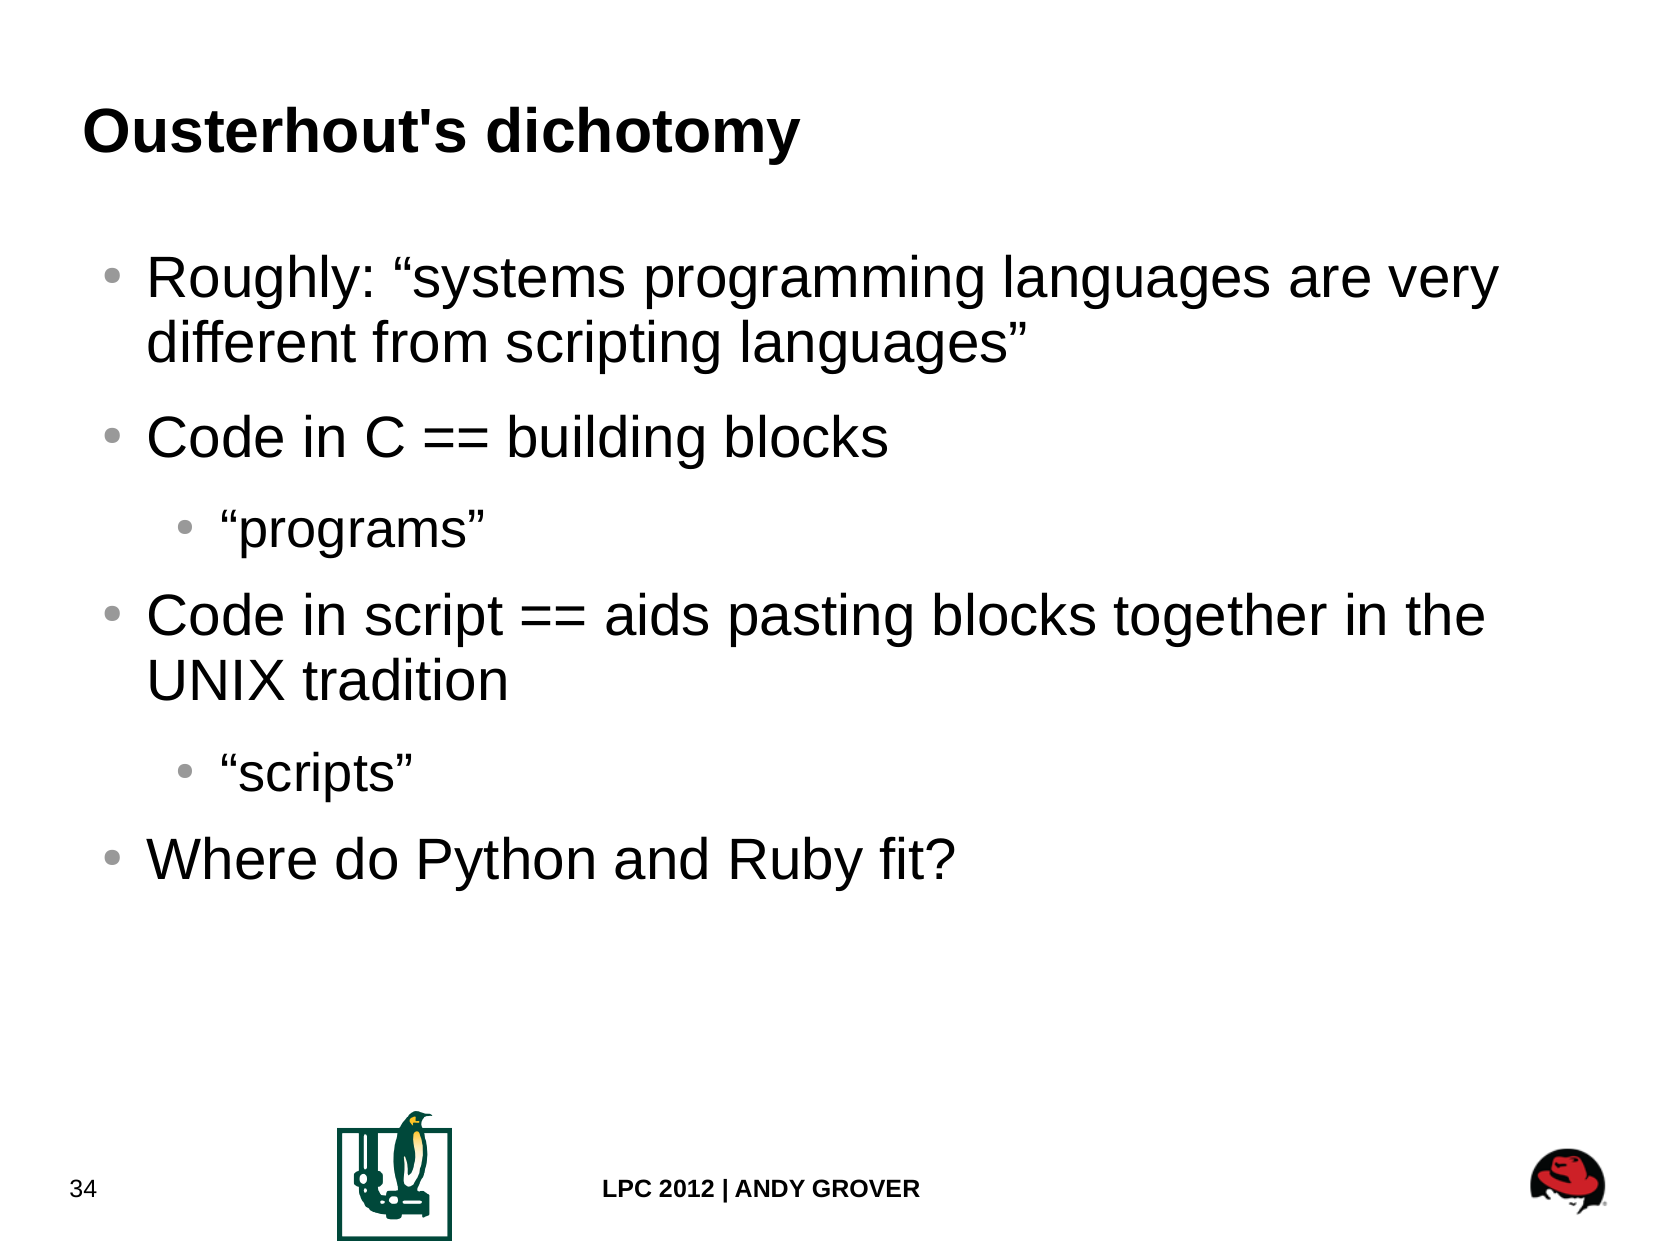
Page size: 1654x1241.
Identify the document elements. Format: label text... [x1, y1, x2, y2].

picture [1529, 1146, 1613, 1224]
list Roughly: “systems programming languages are very different from scripting languages” Code in C == building blocks “programs” Code in script == aids pasting blocks together in the UNIX tradition “scripts” Where do Python and Ruby fit? [86, 244, 1576, 1039]
title Ousterhout's dichotomy [82, 37, 1571, 226]
picture [337, 1111, 452, 1241]
